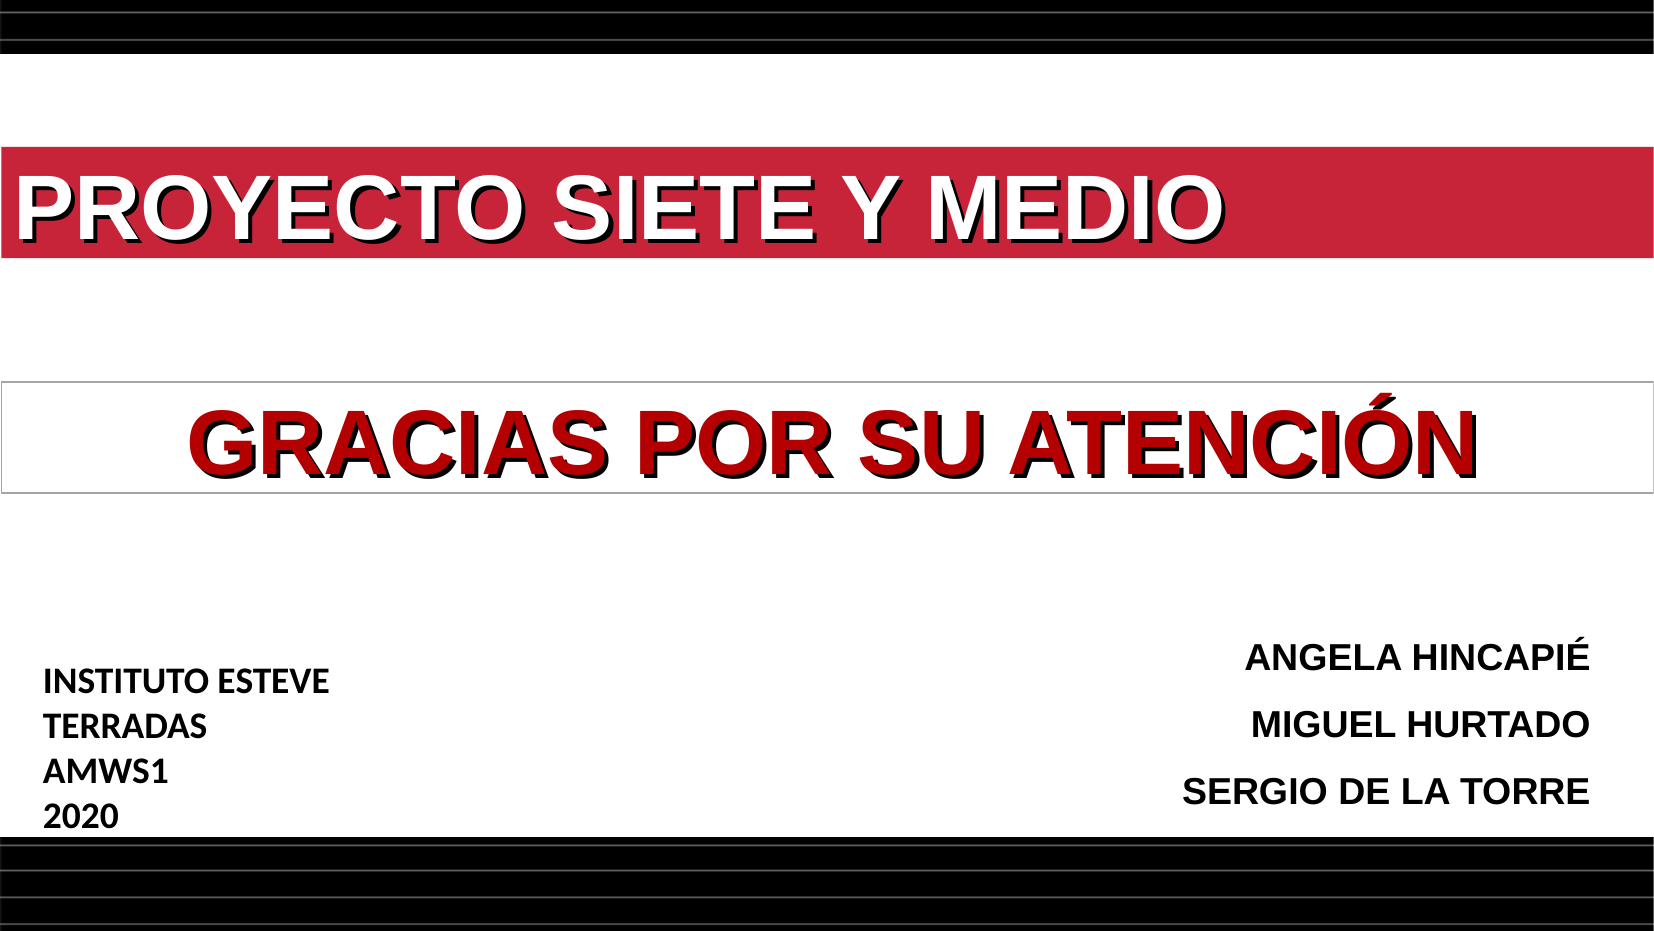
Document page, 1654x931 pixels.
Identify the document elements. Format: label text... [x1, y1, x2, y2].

text_box GRACIAS POR SU ATENCIÓN [1, 382, 1654, 494]
subtitle Angela Hincapié Miguel Hurtado Sergio de la Torre [1182, 632, 1626, 816]
text_box Instituto Esteve Terradas AMWS1 2020 [27, 648, 511, 800]
title PROYECTO siete y medio [1, 146, 1654, 259]
